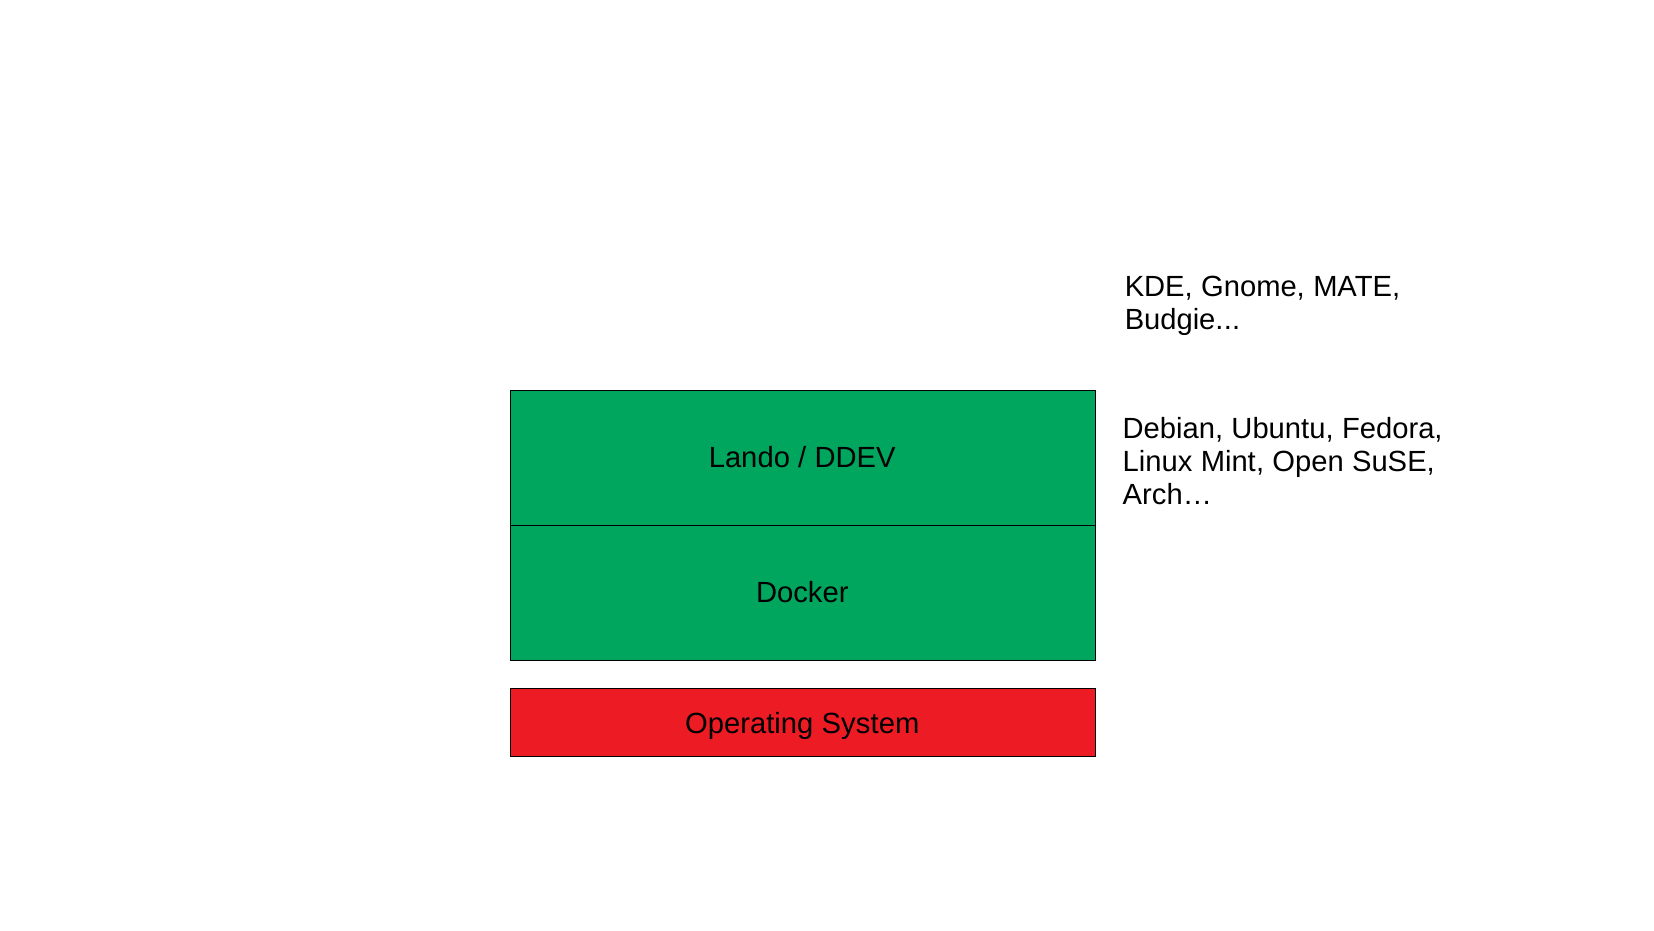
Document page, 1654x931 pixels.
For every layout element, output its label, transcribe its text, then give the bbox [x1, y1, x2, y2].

text_box Docker [510, 526, 1096, 661]
text_box Operating System [510, 688, 1096, 757]
text_box Debian, Ubuntu, Fedora, Linux Mint, Open SuSE, Arch… [1107, 405, 1465, 518]
text_box KDE, Gnome, MATE, Budgie... [1110, 262, 1422, 343]
text_box Lando / DDEV [510, 390, 1096, 526]
